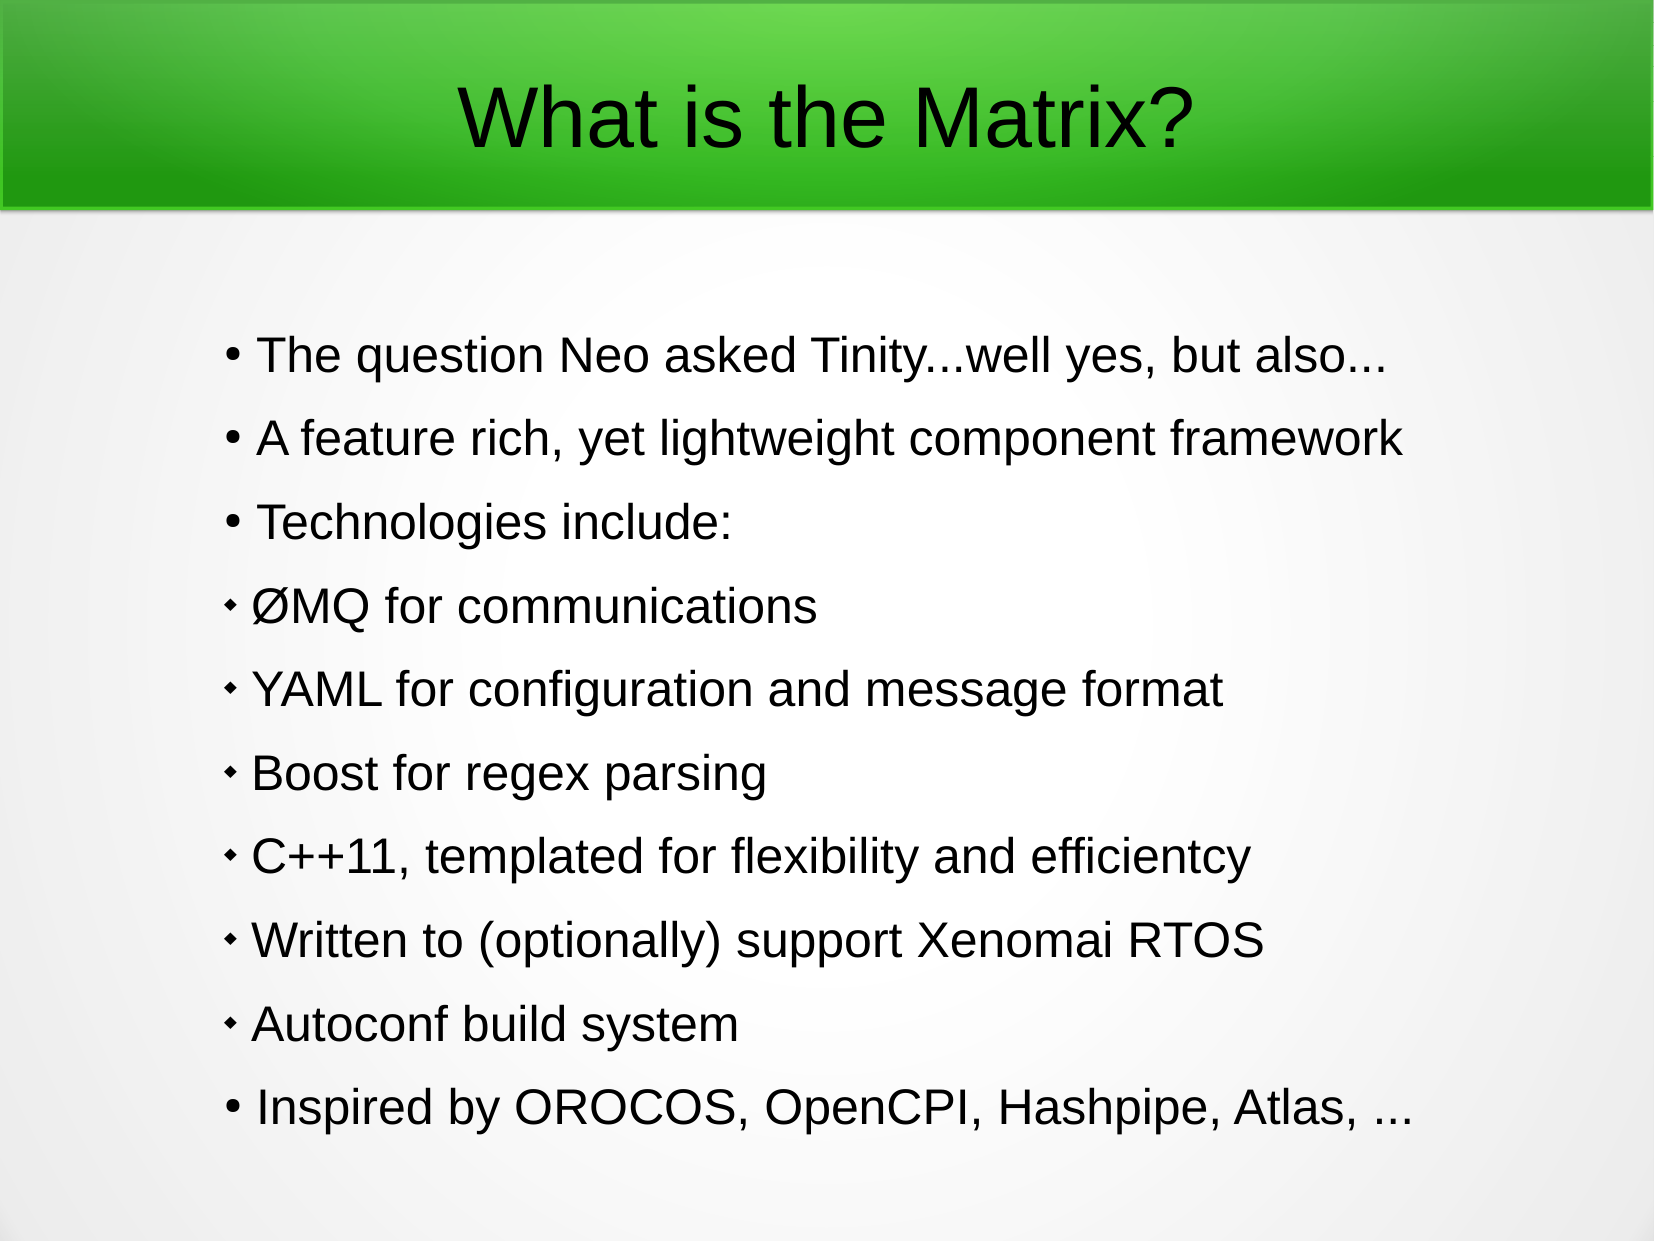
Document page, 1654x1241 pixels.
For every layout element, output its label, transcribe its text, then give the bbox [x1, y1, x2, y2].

subtitle The question Neo asked Tinity...well yes, but also... A feature rich, yet lightweight component framework Technologies include: ØMQ for communications YAML for configuration and message format Boost for regex parsing C++11, templated for flexibility and efficientcy Written to (optionally) support Xenomai RTOS Autoconf build system Inspired by OROCOS, OpenCPI, Hashpipe, Atlas, ... [82, 299, 1571, 1019]
title What is the Matrix? [82, 47, 1571, 189]
